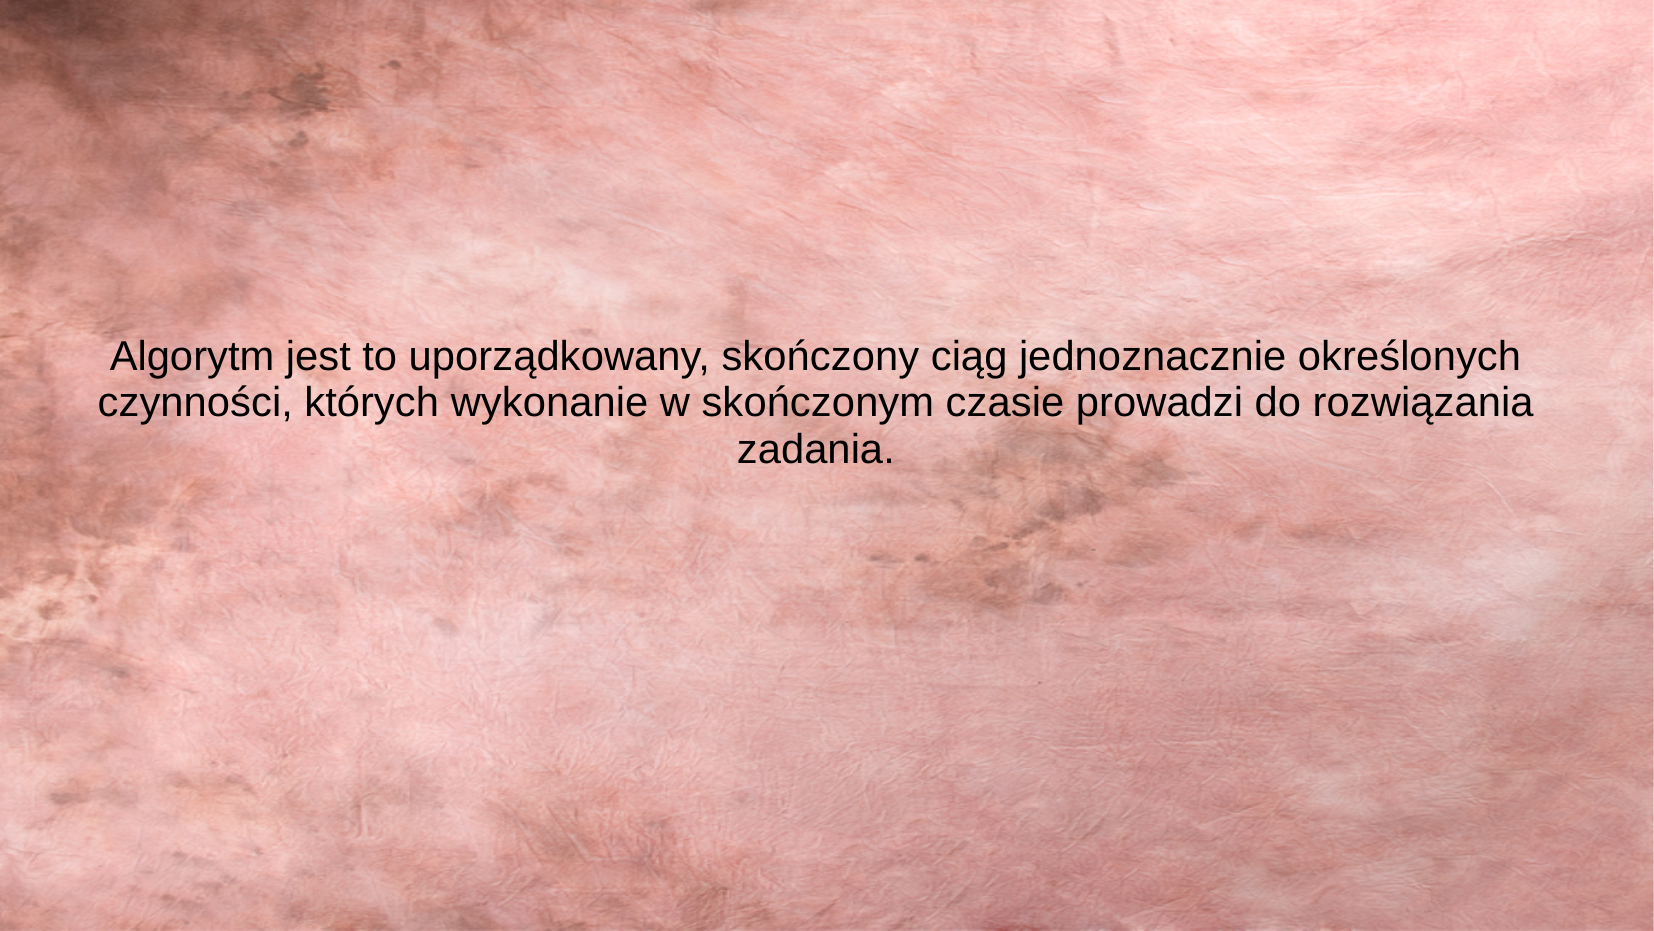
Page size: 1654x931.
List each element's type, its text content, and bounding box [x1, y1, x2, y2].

picture [0, 0, 1654, 931]
title Algorytm jest to uporządkowany, skończony ciąg jednoznacznie określonych czynności, których wykonanie w skończonym czasie prowadzi do rozwiązania zadania. [71, 324, 1561, 481]
